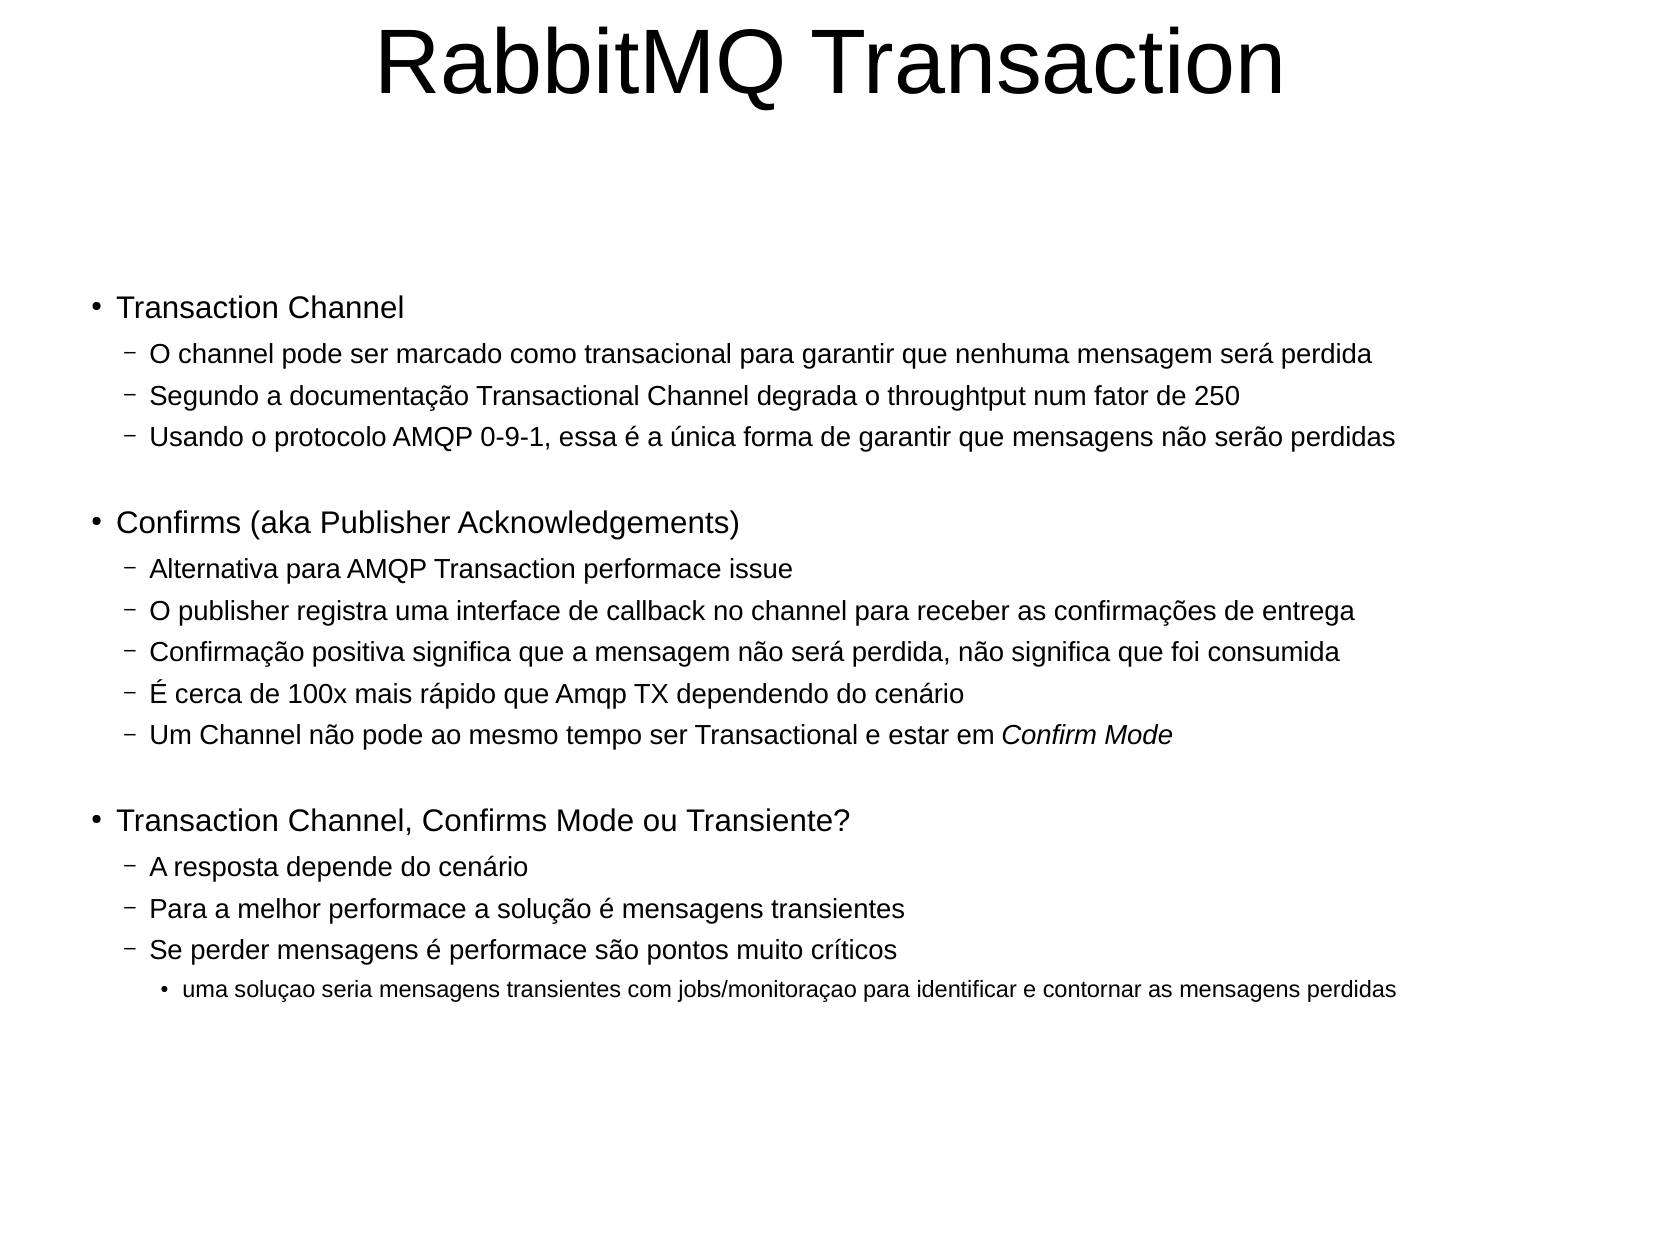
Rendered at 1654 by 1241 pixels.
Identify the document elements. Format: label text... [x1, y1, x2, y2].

title RabbitMQ Transaction [86, 0, 1576, 136]
list Transaction Channel O channel pode ser marcado como transacional para garantir que nenhuma mensagem será perdida Segundo a documentação Transactional Channel degrada o throughtput num fator de 250 Usando o protocolo AMQP 0-9-1, essa é a única forma de garantir que mensagens não serão perdidas Confirms (aka Publisher Acknowledgements) Alternativa para AMQP Transaction performace issue O publisher registra uma interface de callback no channel para receber as confirmações de entrega Confirmação positiva significa que a mensagem não será perdida, não significa que foi consumida É cerca de 100x mais rápido que Amqp TX dependendo do cenário Um Channel não pode ao mesmo tempo ser Transactional e estar em Confirm Mode Transaction Channel, Confirms Mode ou Transiente? A resposta depende do cenário Para a melhor performace a solução é mensagens transientes Se perder mensagens é performace são pontos muito críticos uma soluçao seria mensagens transientes com jobs/monitoraçao para identificar e contornar as mensagens perdidas [82, 290, 1571, 1010]
